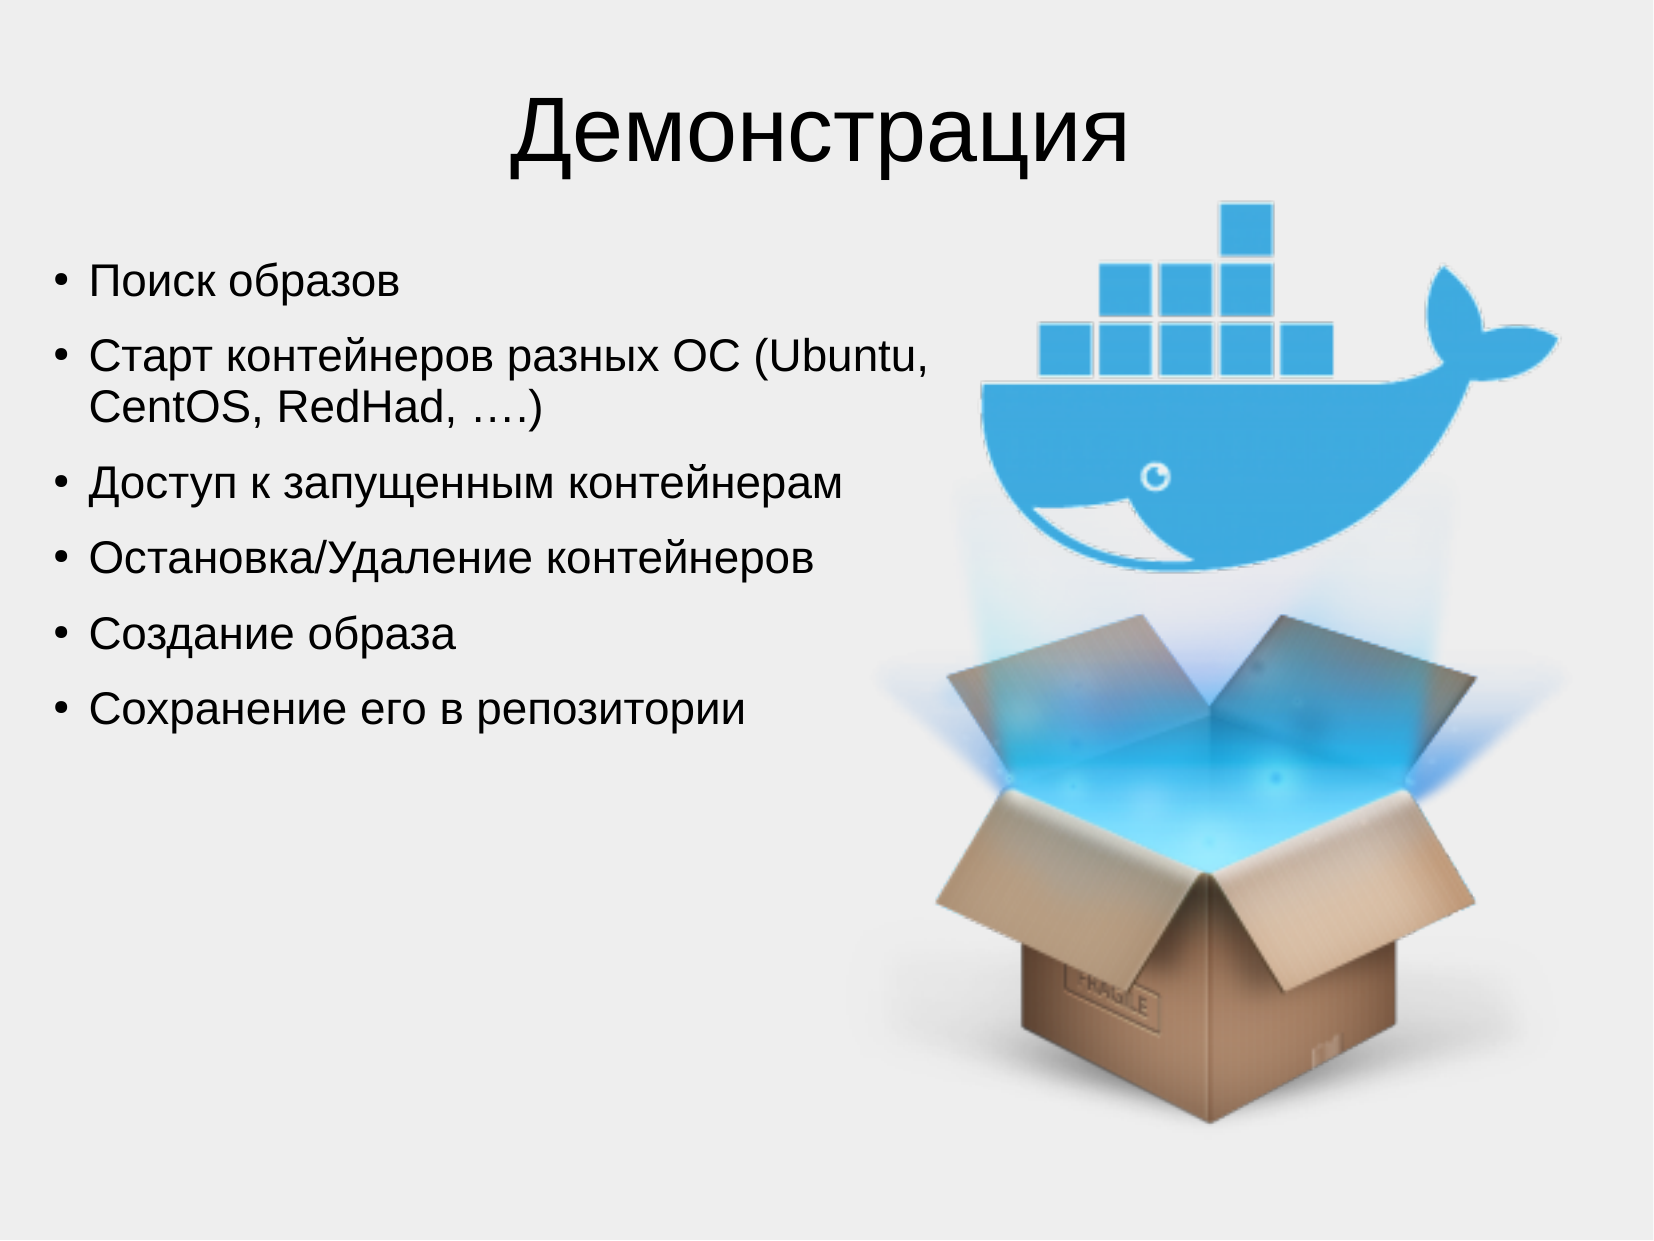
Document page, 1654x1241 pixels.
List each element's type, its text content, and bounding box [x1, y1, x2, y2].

title Демонстрация [348, 25, 1294, 233]
picture [846, 96, 1577, 1140]
subtitle Поиск образов Старт контейнеров разных ОС (Ubuntu, CentOS, RedHad, ….) Доступ к запущенным контейнерам Остановка/Удаление контейнеров Создание образа Сохранение его в репозитории [53, 254, 939, 857]
